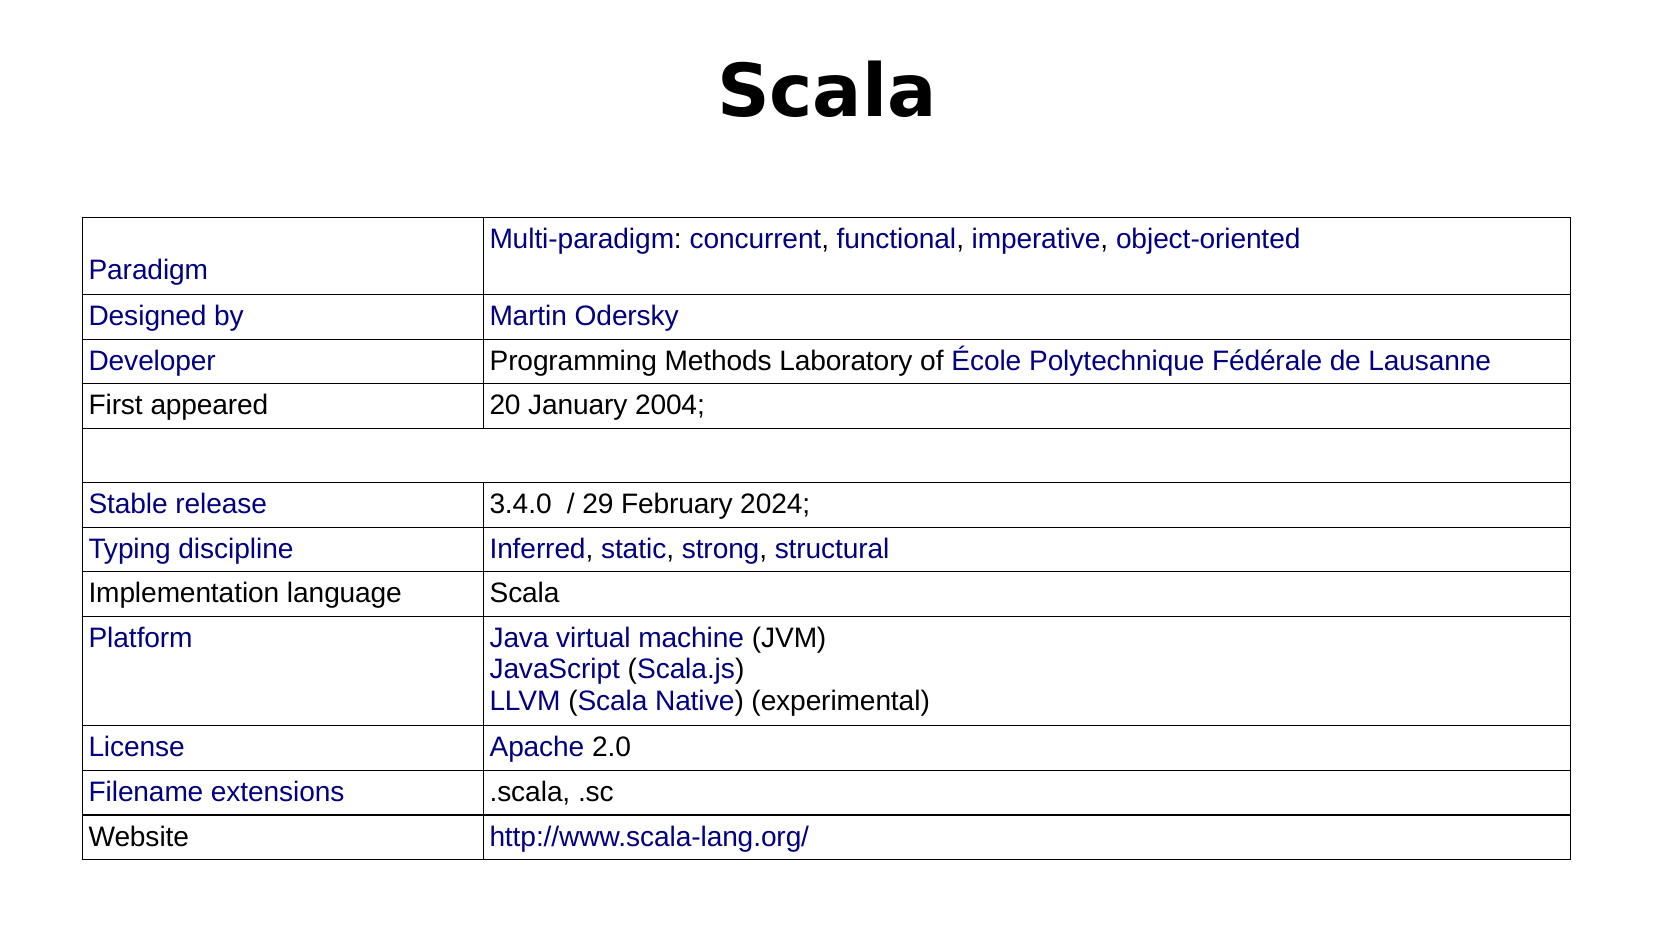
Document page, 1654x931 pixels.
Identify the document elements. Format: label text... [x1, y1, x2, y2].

table_cell http://www.scala-lang.org/ [484, 816, 1570, 859]
table_cell Programming Methods Laboratory of École Polytechnique Fédérale de Lausanne [484, 340, 1570, 383]
table_cell [83, 429, 1570, 482]
title Scala [82, 37, 1571, 147]
table_cell Scala [484, 572, 1570, 616]
table_cell First appeared [83, 384, 483, 428]
table_cell Martin Odersky [484, 295, 1570, 339]
table_header Multi-paradigm: concurrent, functional, imperative, object-oriented [484, 218, 1570, 294]
table_cell 3.4.0 / 29 February 2024; [484, 483, 1570, 527]
table_cell Java virtual machine (JVM) JavaScript (Scala.js) LLVM (Scala Native) (experimental) [484, 617, 1570, 725]
table_cell Filename extensions [83, 771, 483, 814]
table_cell Platform [83, 617, 483, 725]
table_cell Website [83, 816, 483, 859]
table_cell Stable release [83, 483, 483, 527]
table_cell License [83, 726, 483, 770]
table_cell Inferred, static, strong, structural [484, 528, 1570, 571]
table_cell Typing discipline [83, 528, 483, 571]
table_cell Implementation language [83, 572, 483, 616]
table_cell Developer [83, 340, 483, 383]
table_header Paradigm [83, 218, 483, 294]
table_cell 20 January 2004; [484, 384, 1570, 428]
table_cell .scala, .sc [484, 771, 1570, 814]
table_cell Designed by [83, 295, 483, 339]
table_cell Apache 2.0 [484, 726, 1570, 770]
